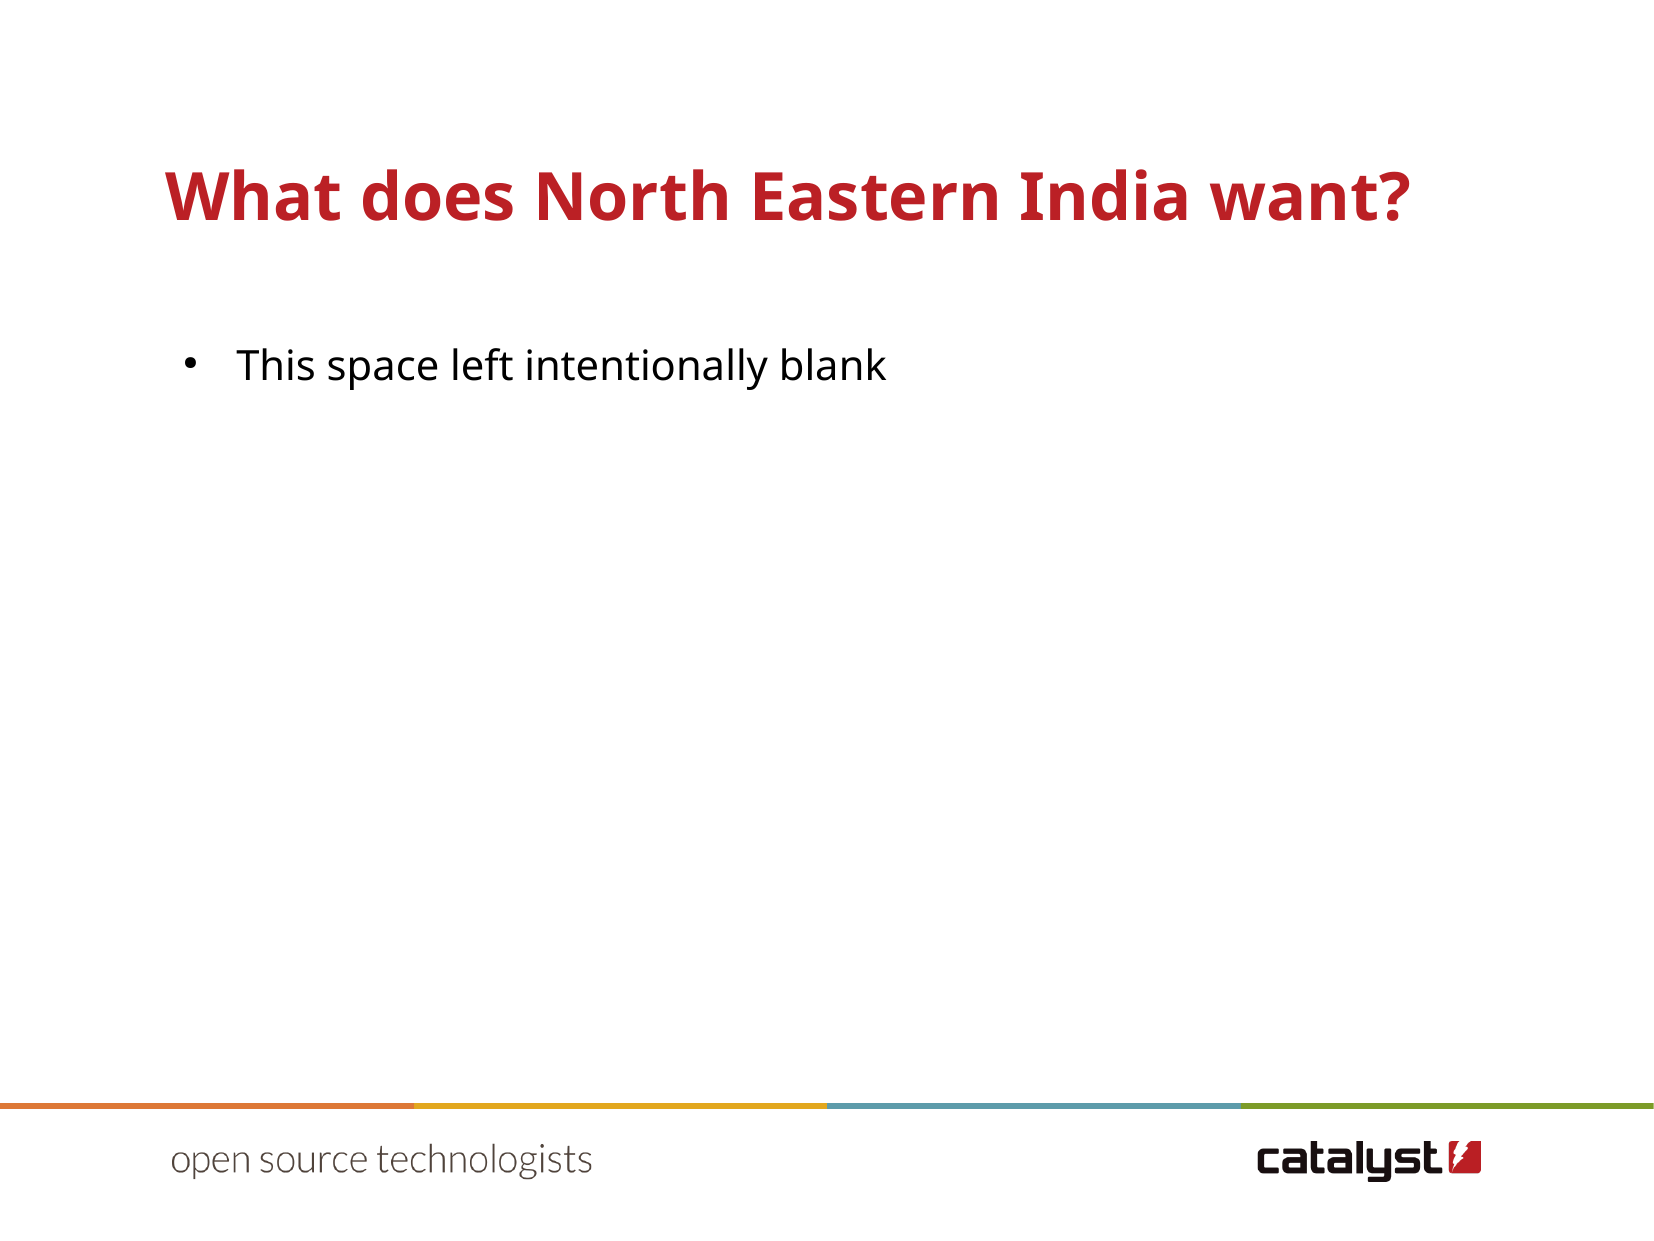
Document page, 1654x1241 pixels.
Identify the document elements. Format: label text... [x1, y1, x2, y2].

title What does North Eastern India want? [165, 90, 1489, 298]
picture [0, 1103, 1654, 1182]
list This space left intentionally blank [165, 307, 1489, 1027]
